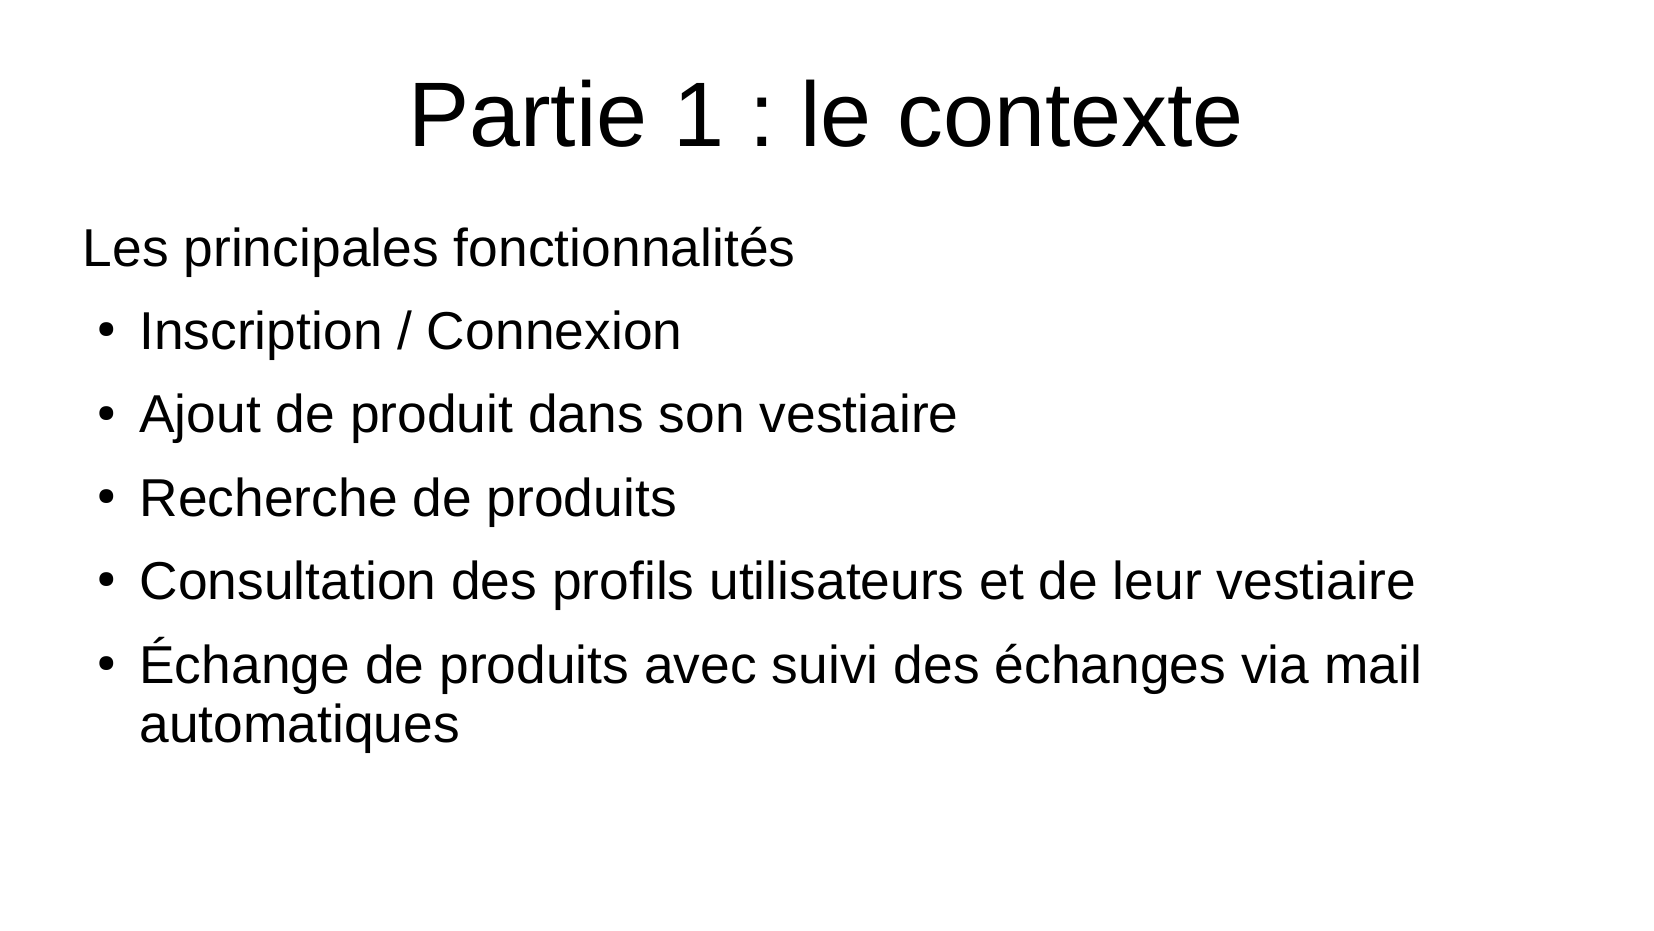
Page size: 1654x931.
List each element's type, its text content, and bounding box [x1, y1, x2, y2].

list Les principales fonctionnalités Inscription / Connexion Ajout de produit dans son vestiaire Recherche de produits Consultation des profils utilisateurs et de leur vestiaire Échange de produits avec suivi des échanges via mail automatiques [82, 217, 1571, 758]
title Partie 1 : le contexte [82, 37, 1571, 193]
